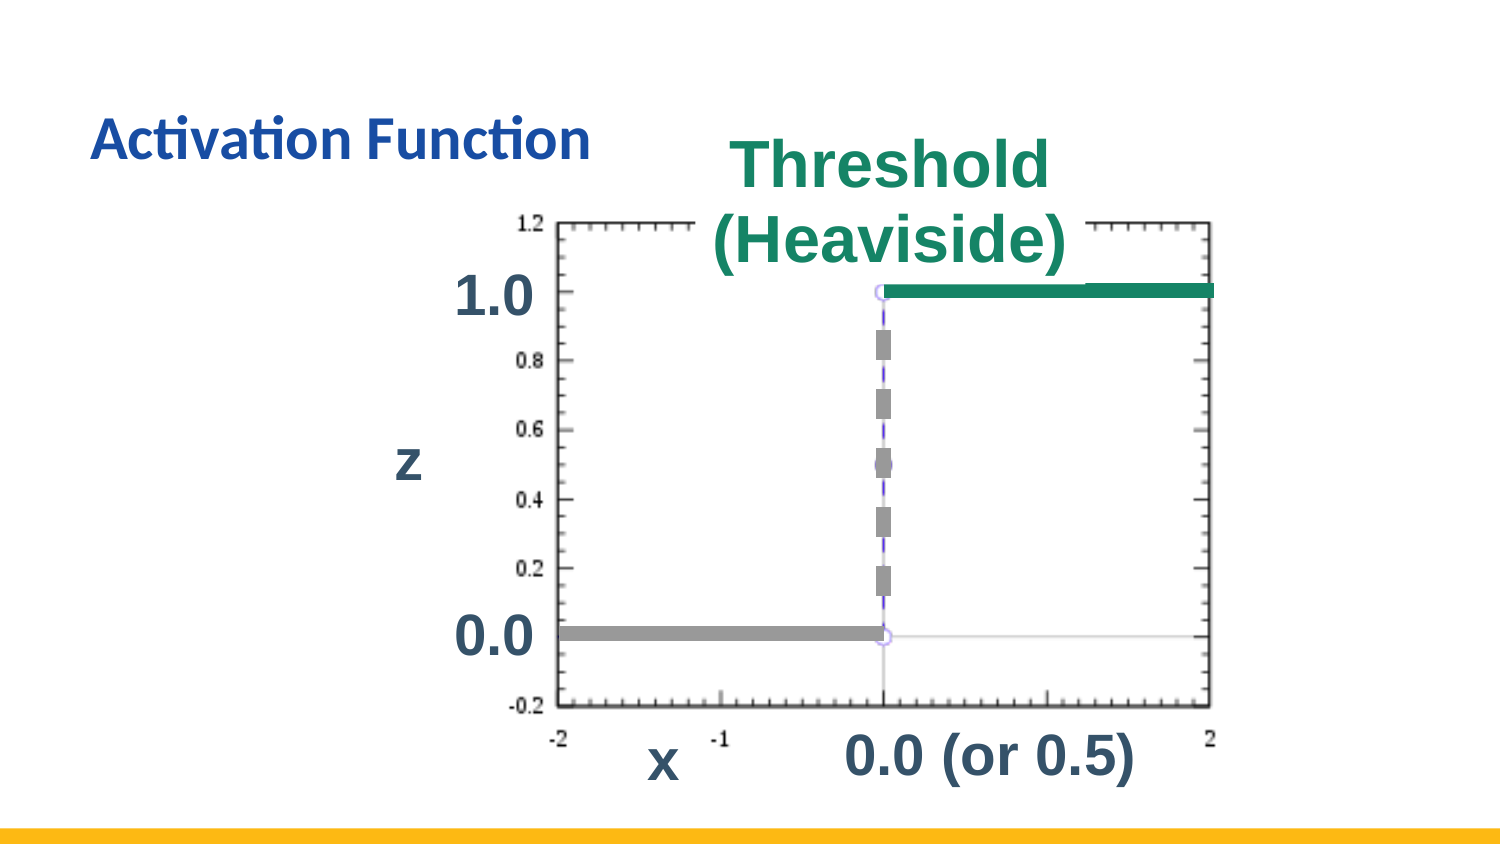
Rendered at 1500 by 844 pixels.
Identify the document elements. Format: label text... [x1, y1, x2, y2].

text_box x [632, 720, 695, 811]
text_box 0.0 [439, 595, 551, 676]
picture [484, 194, 1256, 771]
text_box z [379, 420, 439, 500]
title Activation Function [75, 13, 1425, 211]
text_box 0.0 (or 0.5) [829, 715, 1152, 796]
text_box Threshold (Heaviside) [695, 120, 1086, 285]
text_box 1.0 [439, 255, 551, 335]
